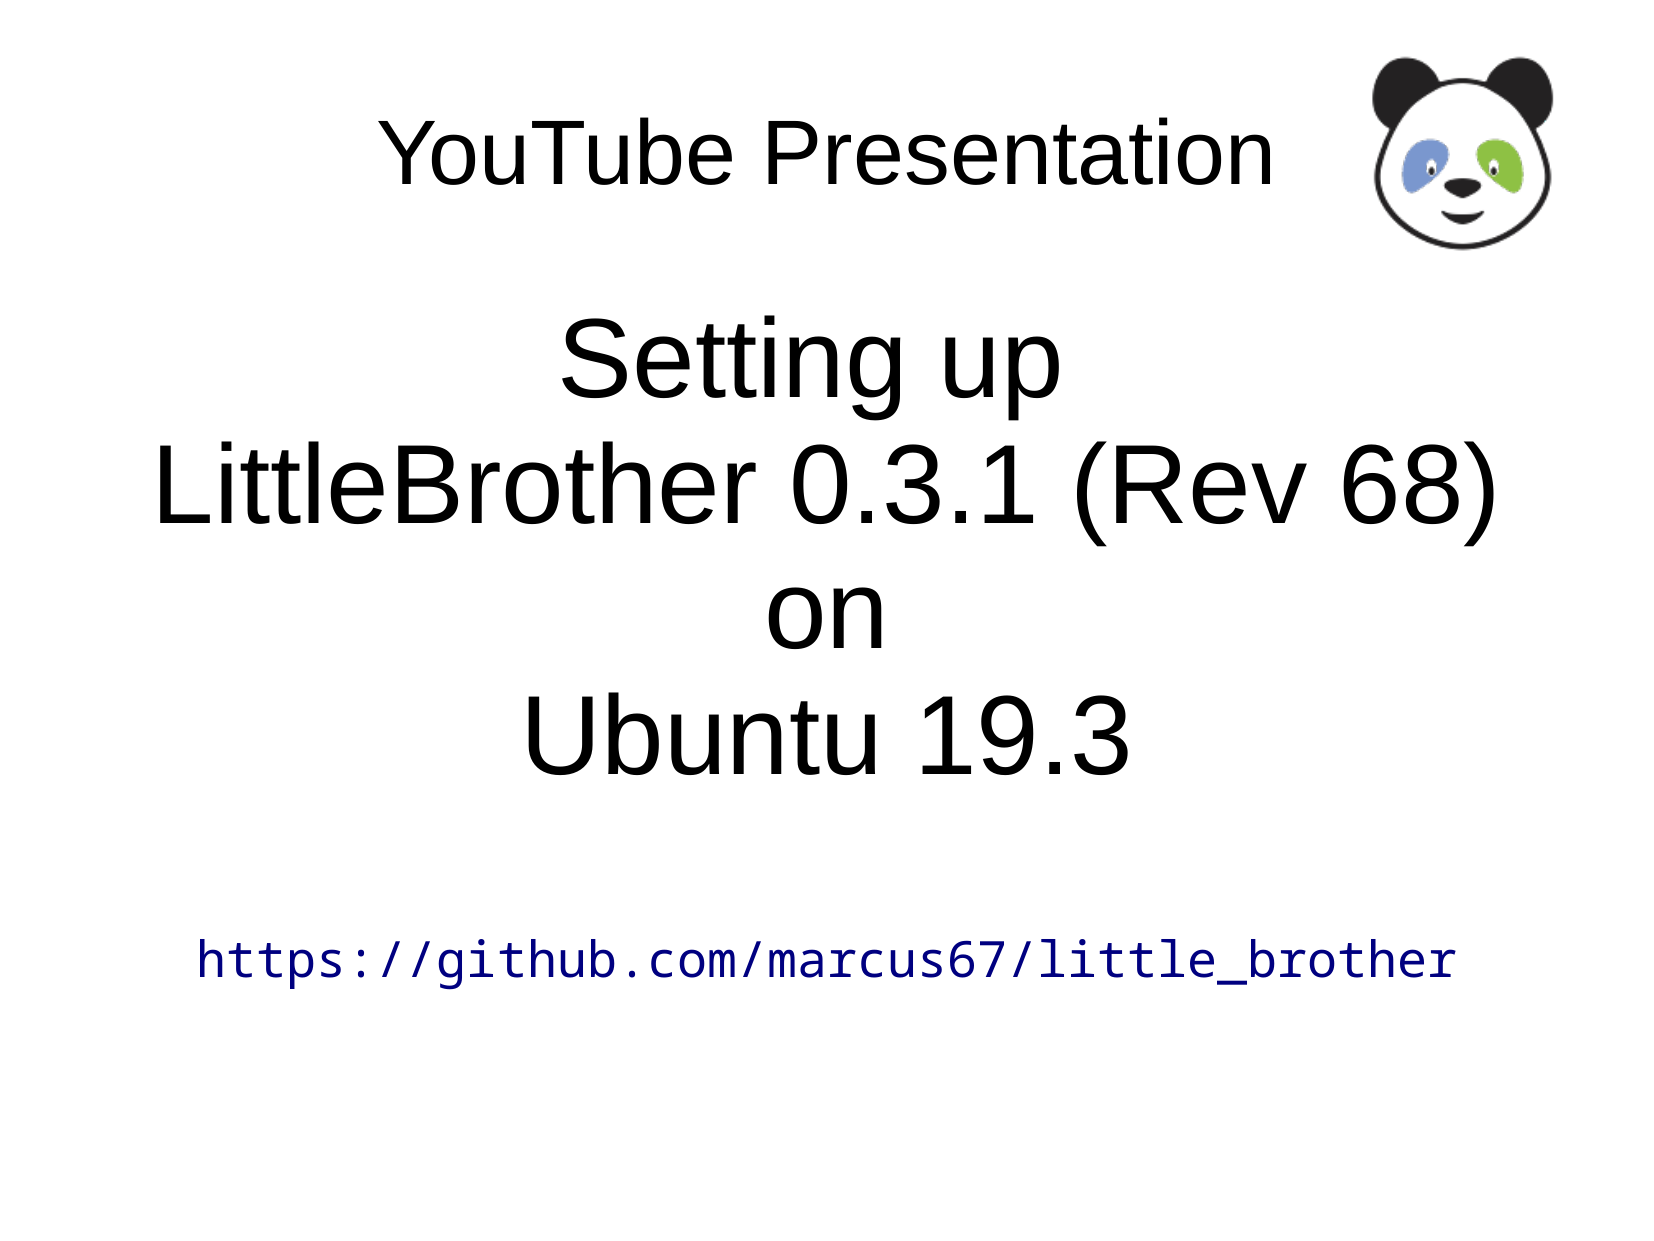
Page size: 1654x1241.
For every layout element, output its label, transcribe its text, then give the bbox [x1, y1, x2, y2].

title YouTube Presentation [82, 49, 1571, 257]
subtitle Setting up LittleBrother 0.3.1 (Rev 68) on Ubuntu 19.3 https://github.com/marcus67/little_brother [82, 284, 1571, 1004]
